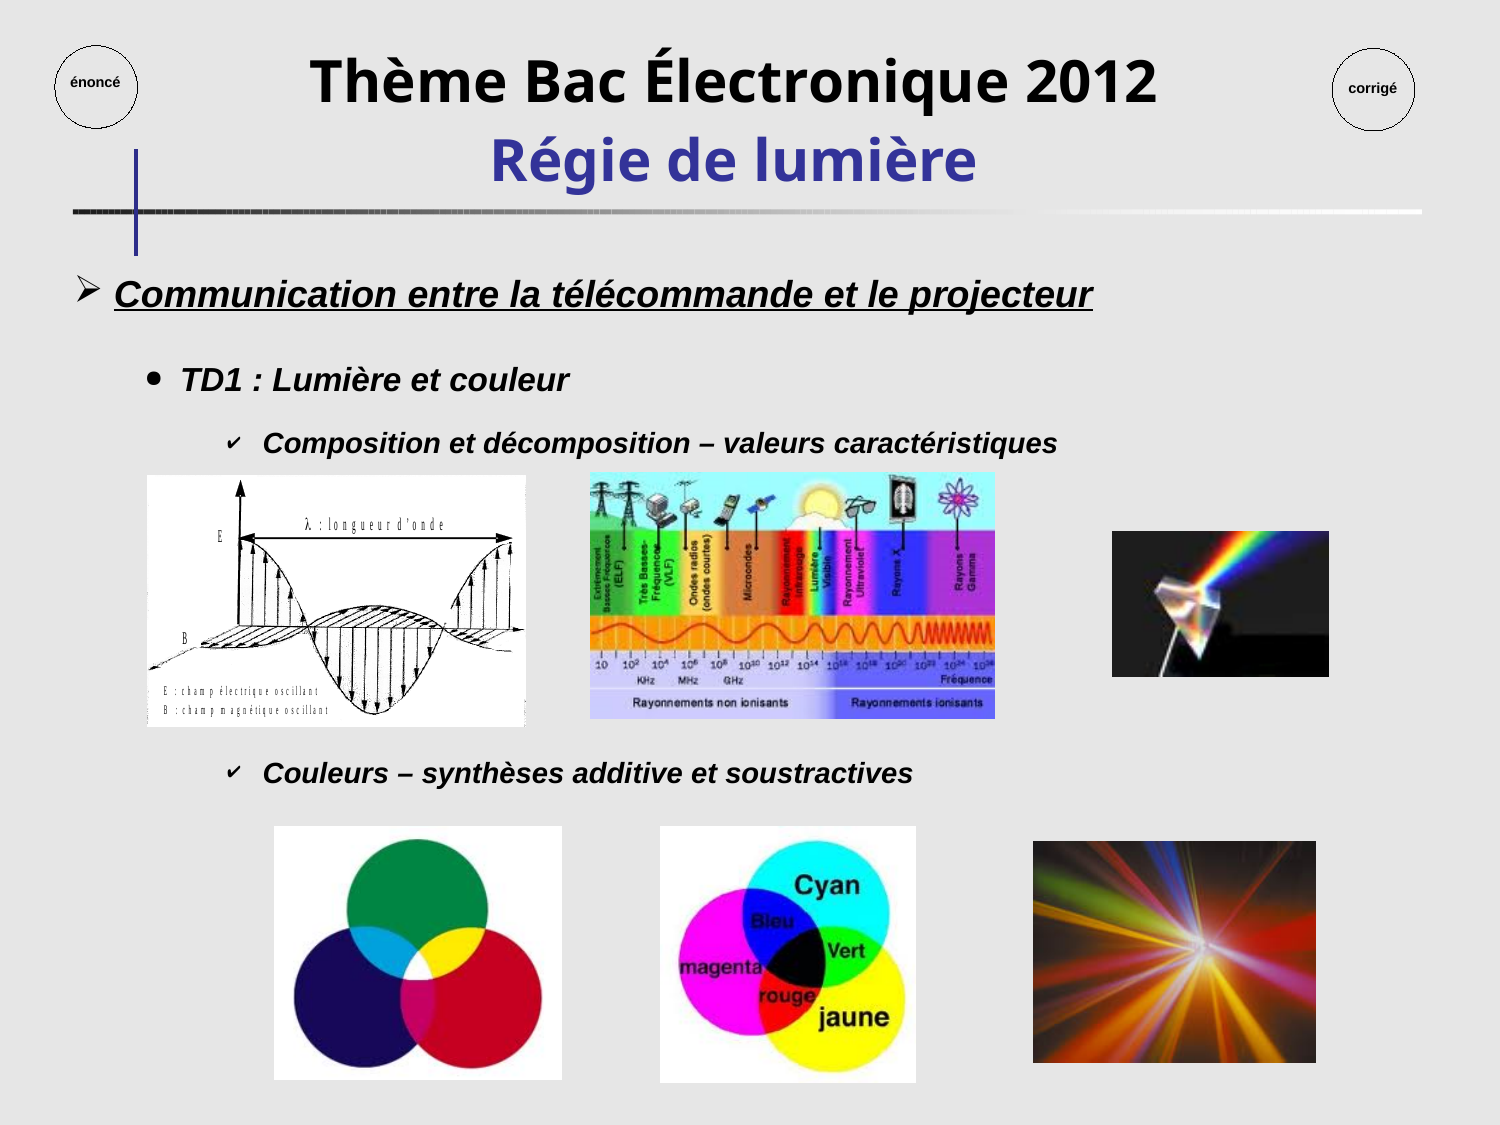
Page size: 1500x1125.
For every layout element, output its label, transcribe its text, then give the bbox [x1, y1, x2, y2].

picture [1112, 531, 1329, 677]
text_box [138, 209, 1422, 215]
text_box Thème Bac Électronique 2012 Régie de lumière [263, 32, 1206, 190]
text_box Communication entre la télécommande et le projecteur [59, 265, 1447, 366]
text_box Composition et décomposition – valeurs caractéristiques [177, 419, 1123, 468]
picture [660, 826, 916, 1083]
text_box [72, 209, 134, 215]
text_box Couleurs – synthèses additive et soustractives [177, 749, 1123, 798]
text_box corrigé [1330, 72, 1415, 105]
text_box énoncé [53, 66, 138, 99]
picture [147, 472, 995, 730]
picture [274, 826, 562, 1080]
text_box TD1 : Lumière et couleur [94, 354, 768, 407]
picture [1033, 841, 1316, 1063]
